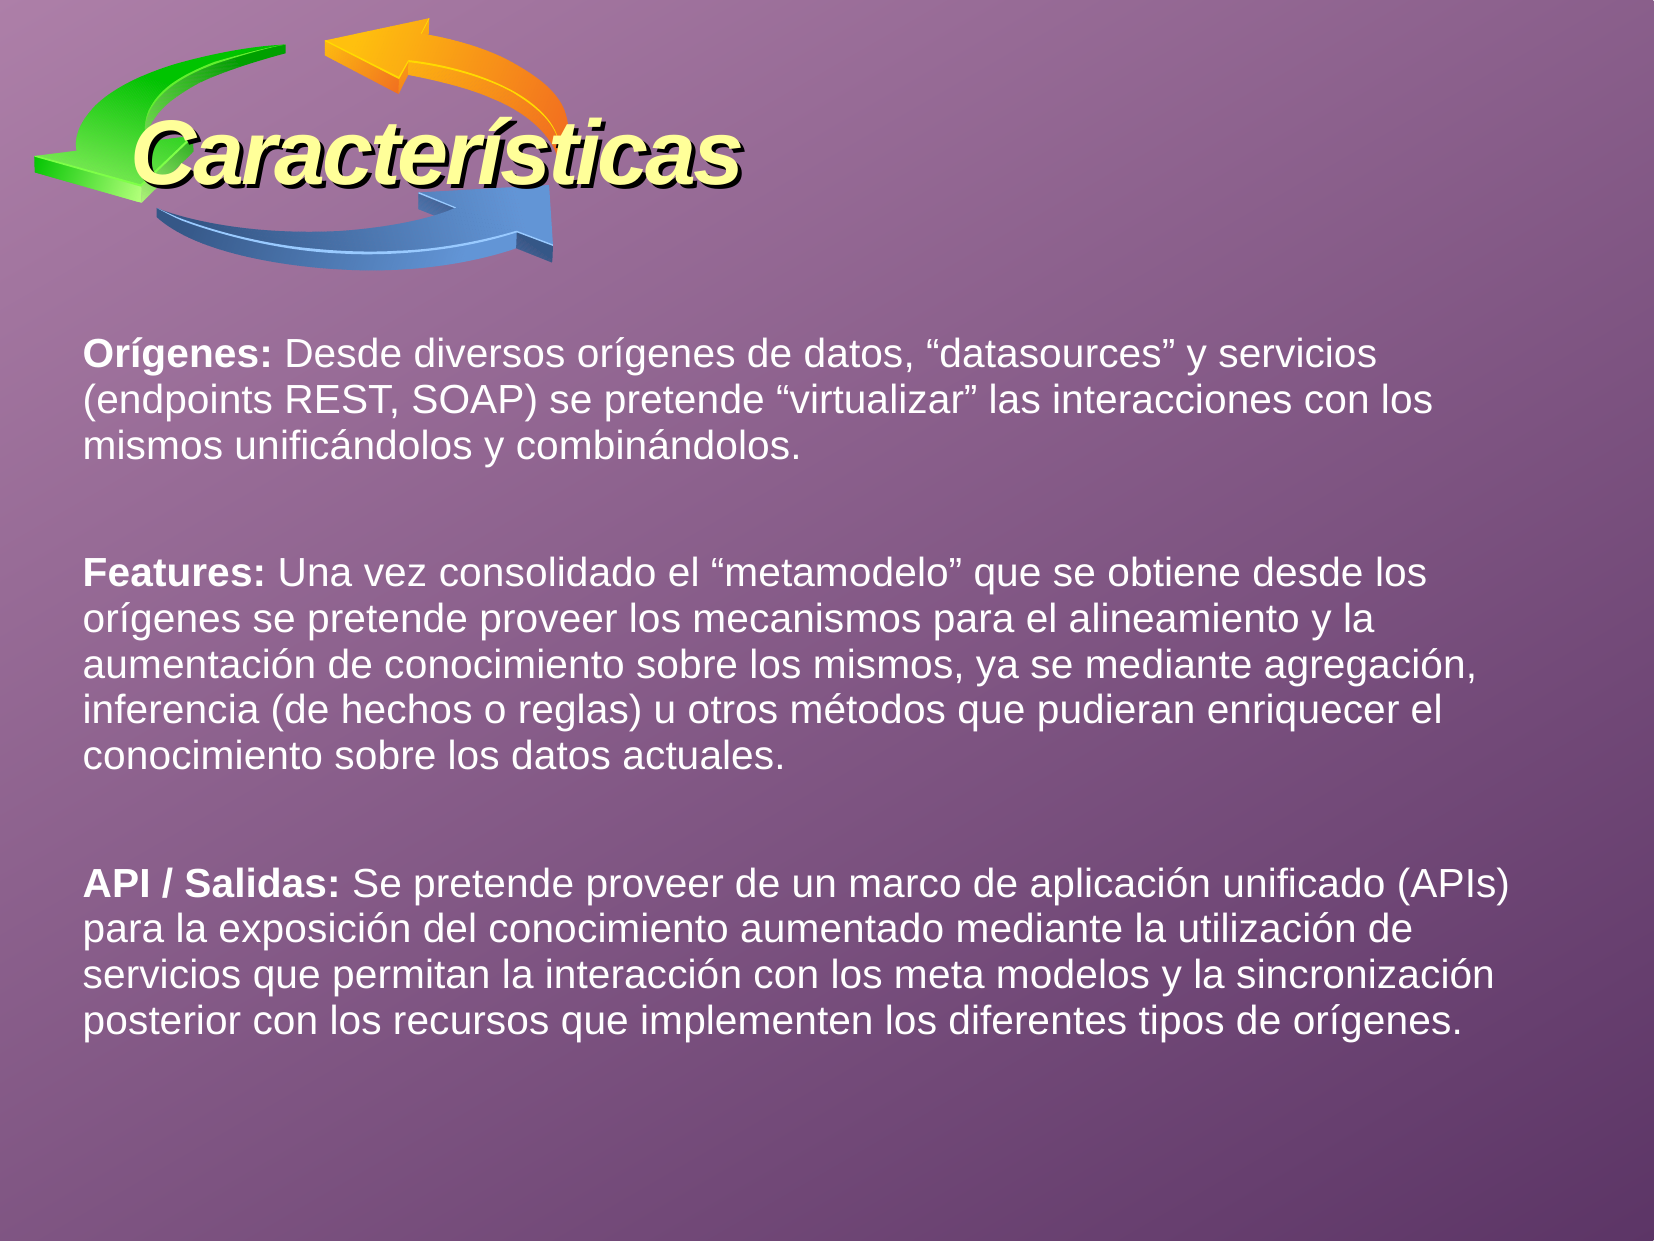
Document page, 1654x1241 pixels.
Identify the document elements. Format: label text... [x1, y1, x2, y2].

list Orígenes: Desde diversos orígenes de datos, “datasources” y servicios (endpoints REST, SOAP) se pretende “virtualizar” las interacciones con los mismos unificándolos y combinándolos. Features: Una vez consolidado el “metamodelo” que se obtiene desde los orígenes se pretende proveer los mecanismos para el alineamiento y la aumentación de conocimiento sobre los mismos, ya se mediante agregación, inferencia (de hechos o reglas) u otros métodos que pudieran enriquecer el conocimiento sobre los datos actuales. API / Salidas: Se pretende proveer de un marco de aplicación unificado (APIs) para la exposición del conocimiento aumentado mediante la utilización de servicios que permitan la interacción con los meta modelos y la sincronización posterior con los recursos que implementen los diferentes tipos de orígenes. [82, 330, 1571, 1050]
picture [23, 11, 576, 279]
title Características [82, 49, 1571, 257]
